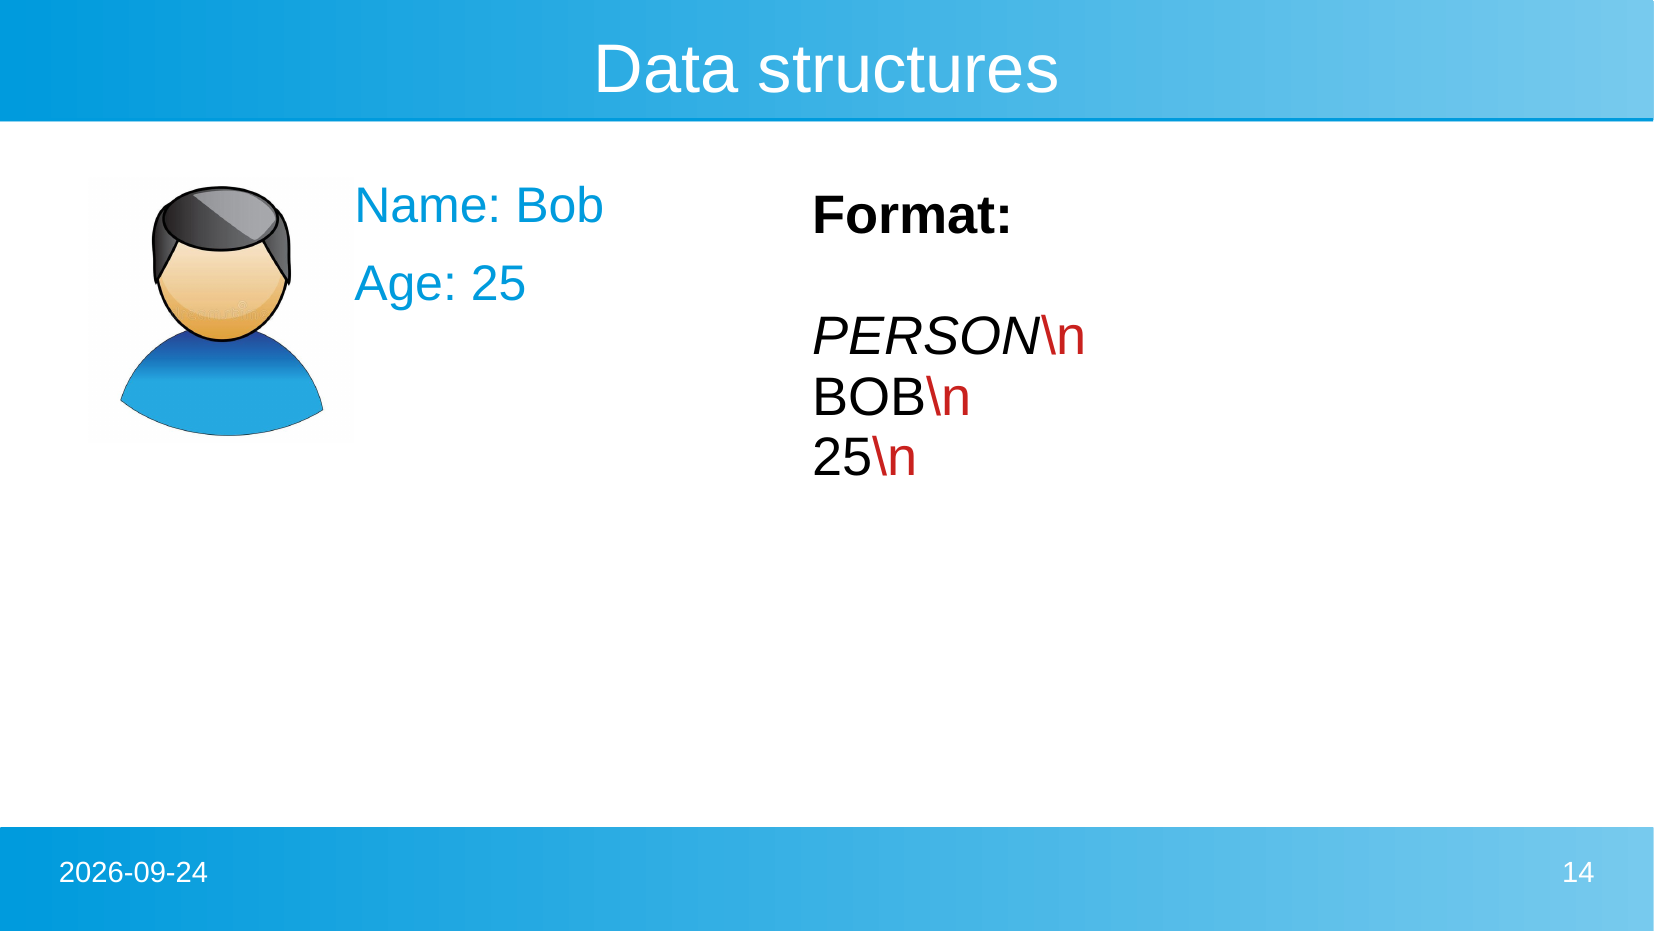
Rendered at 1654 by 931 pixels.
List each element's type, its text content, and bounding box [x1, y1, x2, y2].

text_box Format: PERSON\n BOB\n 25\n [797, 177, 1359, 680]
picture [88, 177, 354, 443]
list Name: Bob Age: 25 [354, 177, 650, 768]
title Data structures [59, 29, 1595, 108]
